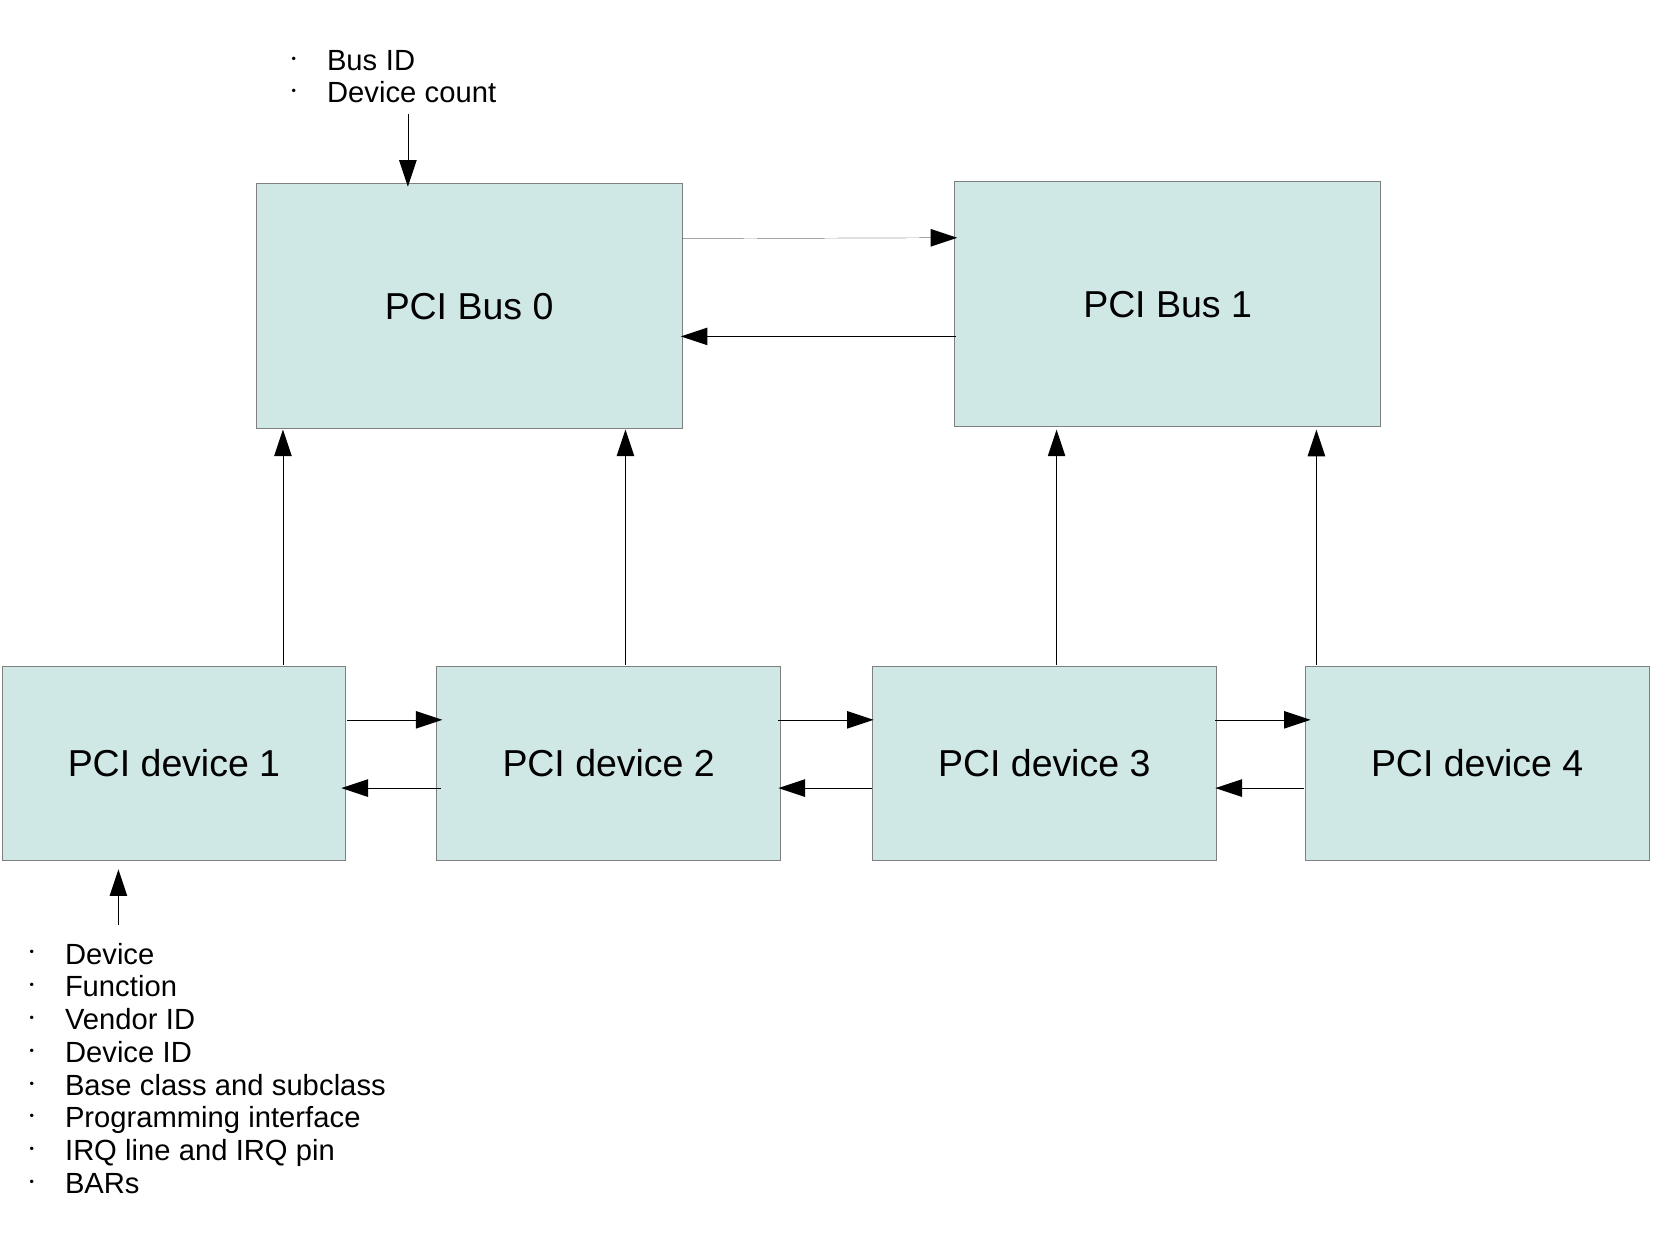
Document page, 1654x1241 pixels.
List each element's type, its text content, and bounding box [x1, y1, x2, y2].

text_box PCI device 1 [2, 666, 346, 861]
text_box PCI Bus 1 [954, 181, 1381, 427]
text_box Bus ID Device count [276, 36, 707, 192]
text_box PCI Bus 0 [256, 183, 683, 429]
text_box PCI device 2 [436, 666, 781, 861]
text_box PCI device 4 [1305, 666, 1650, 861]
text_box Device Function Vendor ID Device ID Base class and subclass Programming interface IRQ line and IRQ pin BARs [14, 930, 445, 1208]
text_box PCI device 3 [872, 666, 1217, 861]
